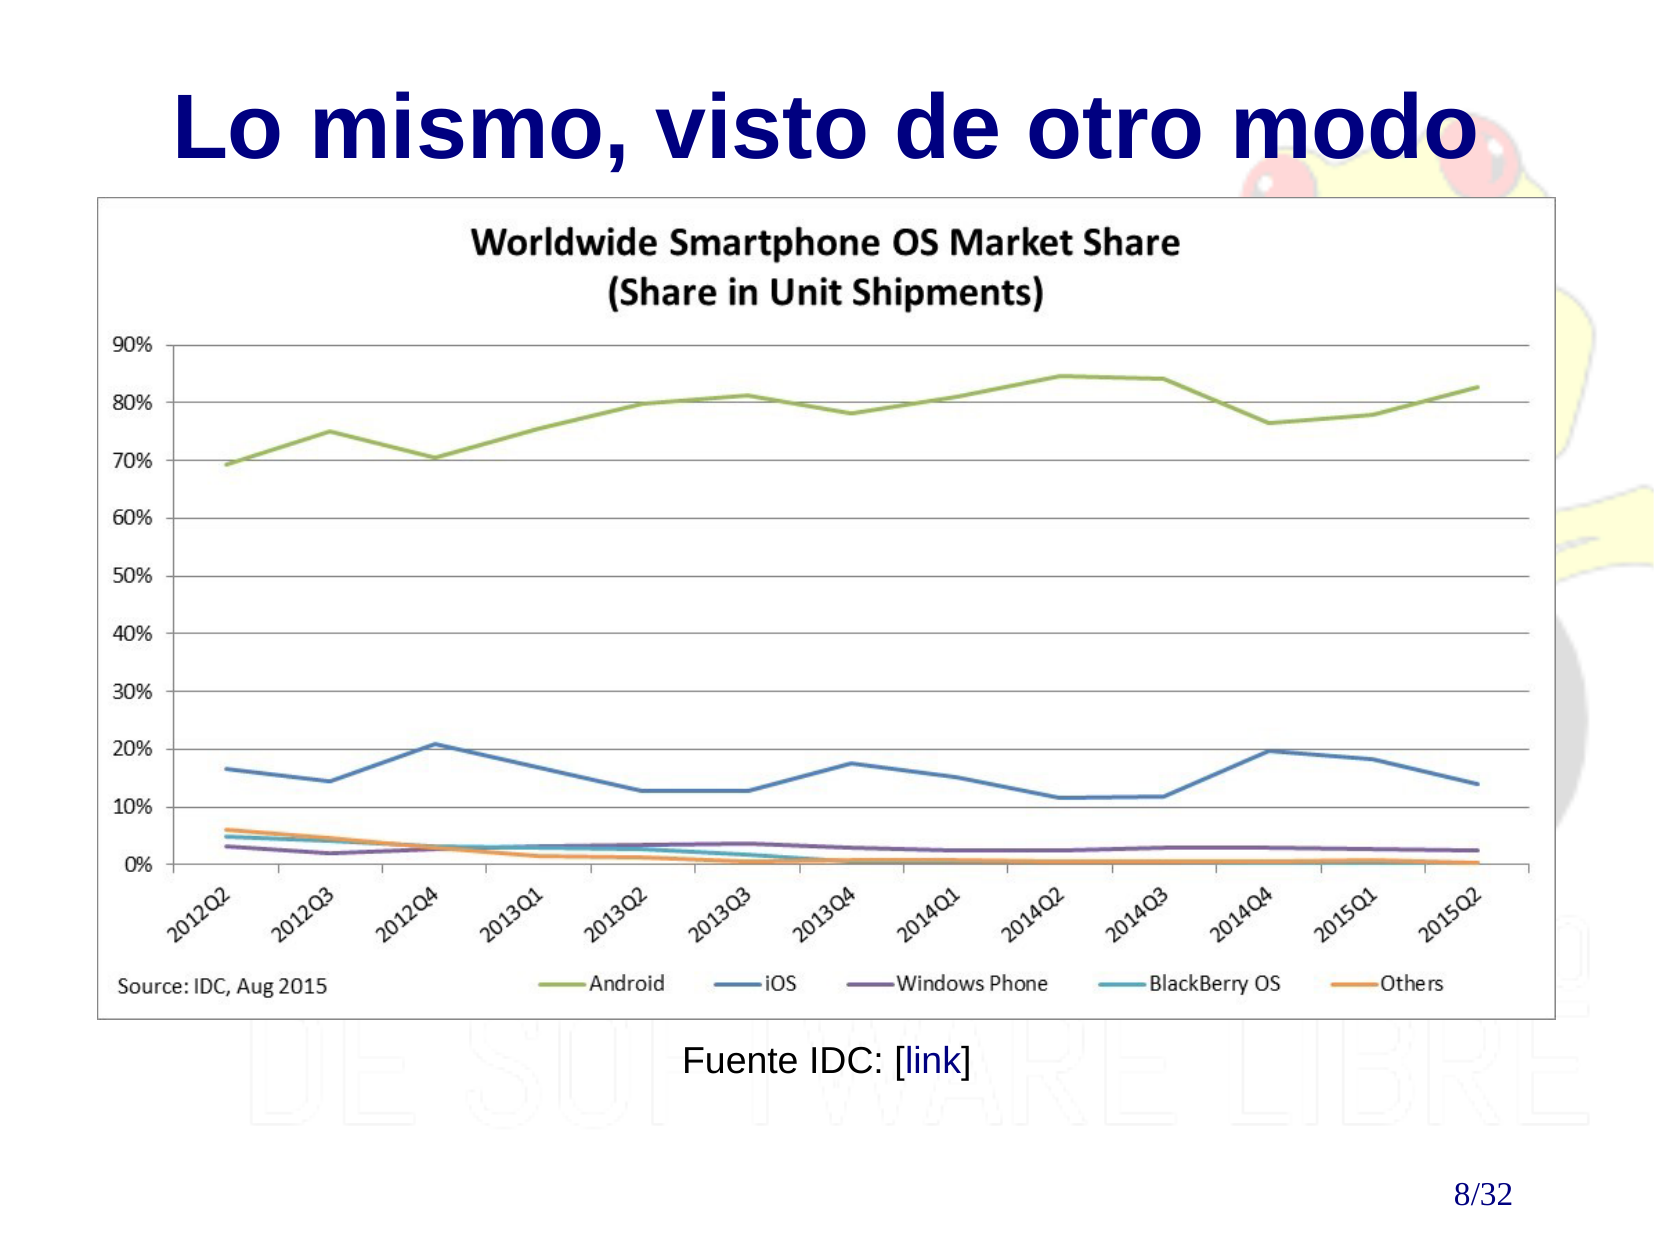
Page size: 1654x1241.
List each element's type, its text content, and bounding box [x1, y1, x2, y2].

text_box Fuente IDC: [link] [661, 1031, 992, 1089]
picture [97, 197, 1556, 1020]
title Lo mismo, visto de otro modo [0, 56, 1654, 198]
text_box <número>/32 [1186, 1175, 1514, 1240]
